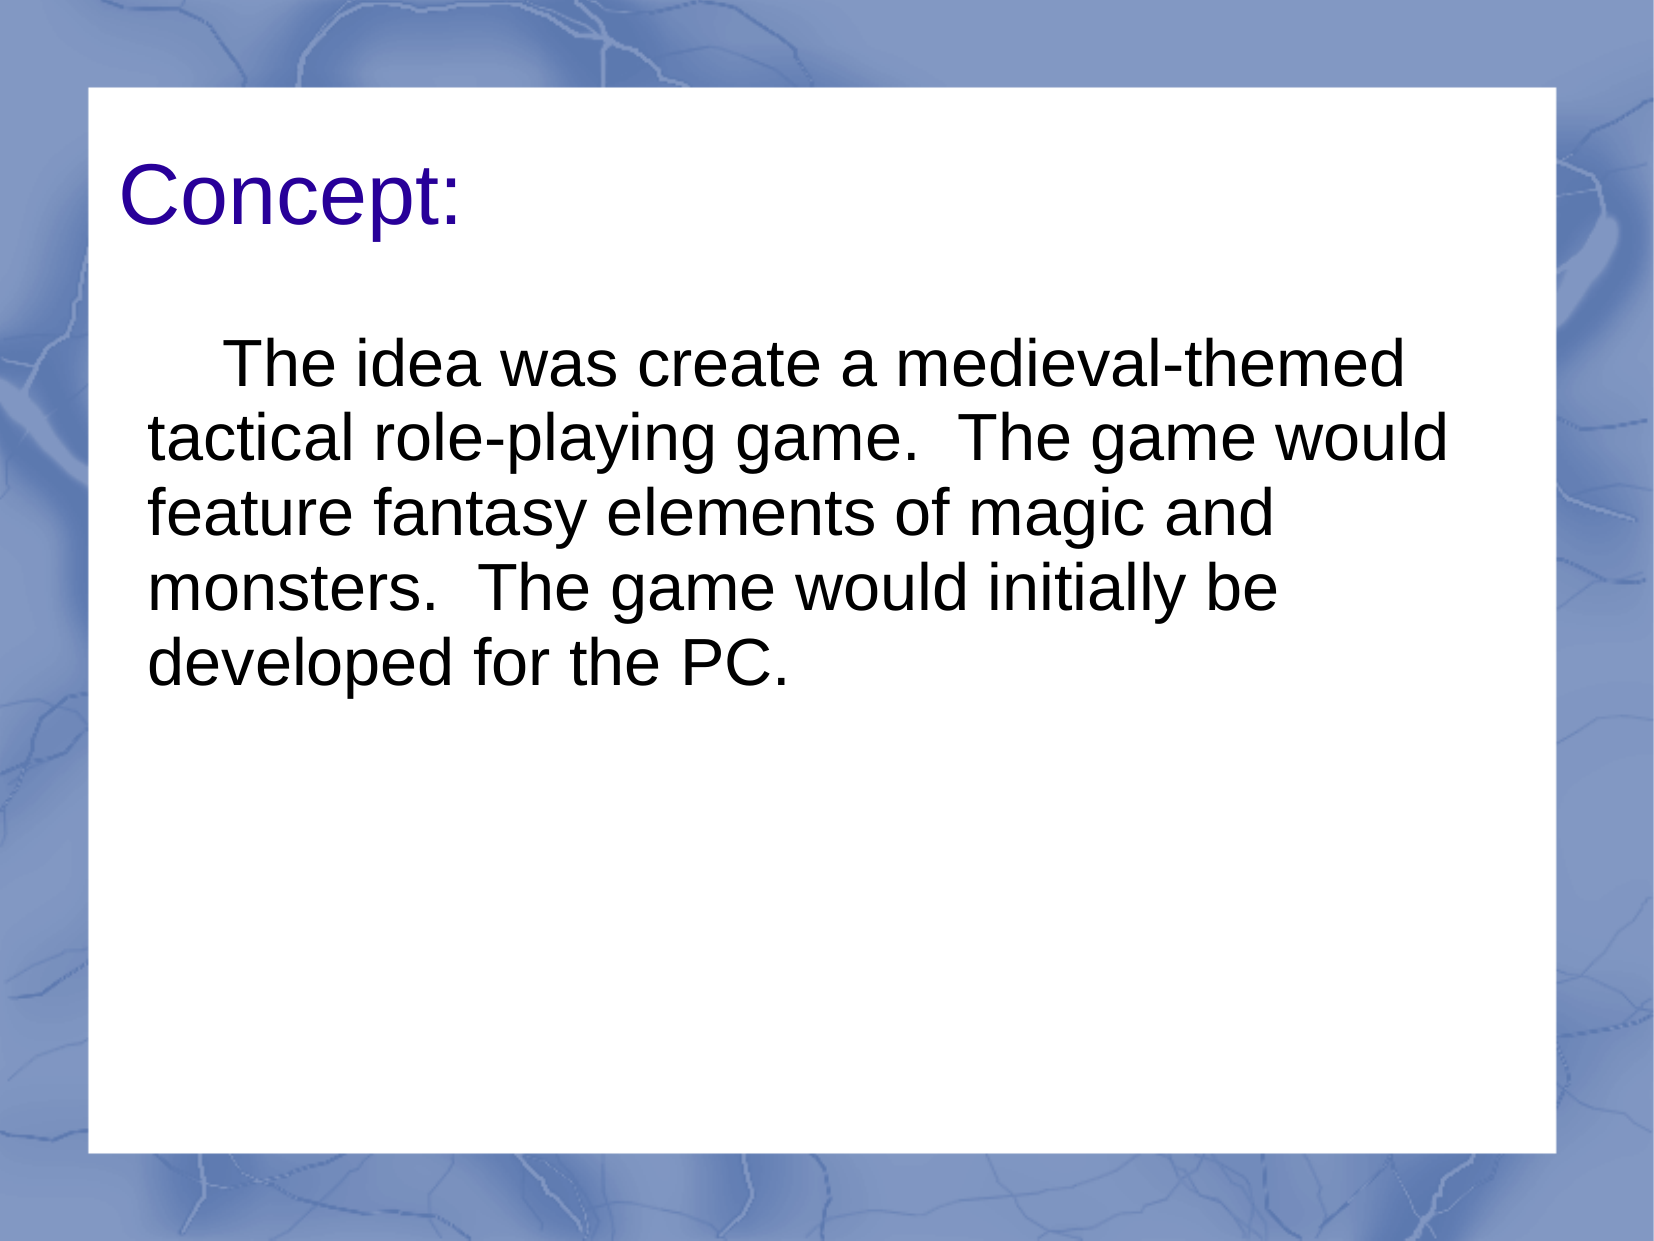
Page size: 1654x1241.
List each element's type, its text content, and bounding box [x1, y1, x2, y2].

picture [0, 0, 1654, 1241]
subtitle The idea was create a medieval-themed tactical role-playing game. The game would feature fantasy elements of magic and monsters. The game would initially be developed for the PC. [147, 325, 1506, 1074]
title Concept: [118, 90, 1536, 298]
